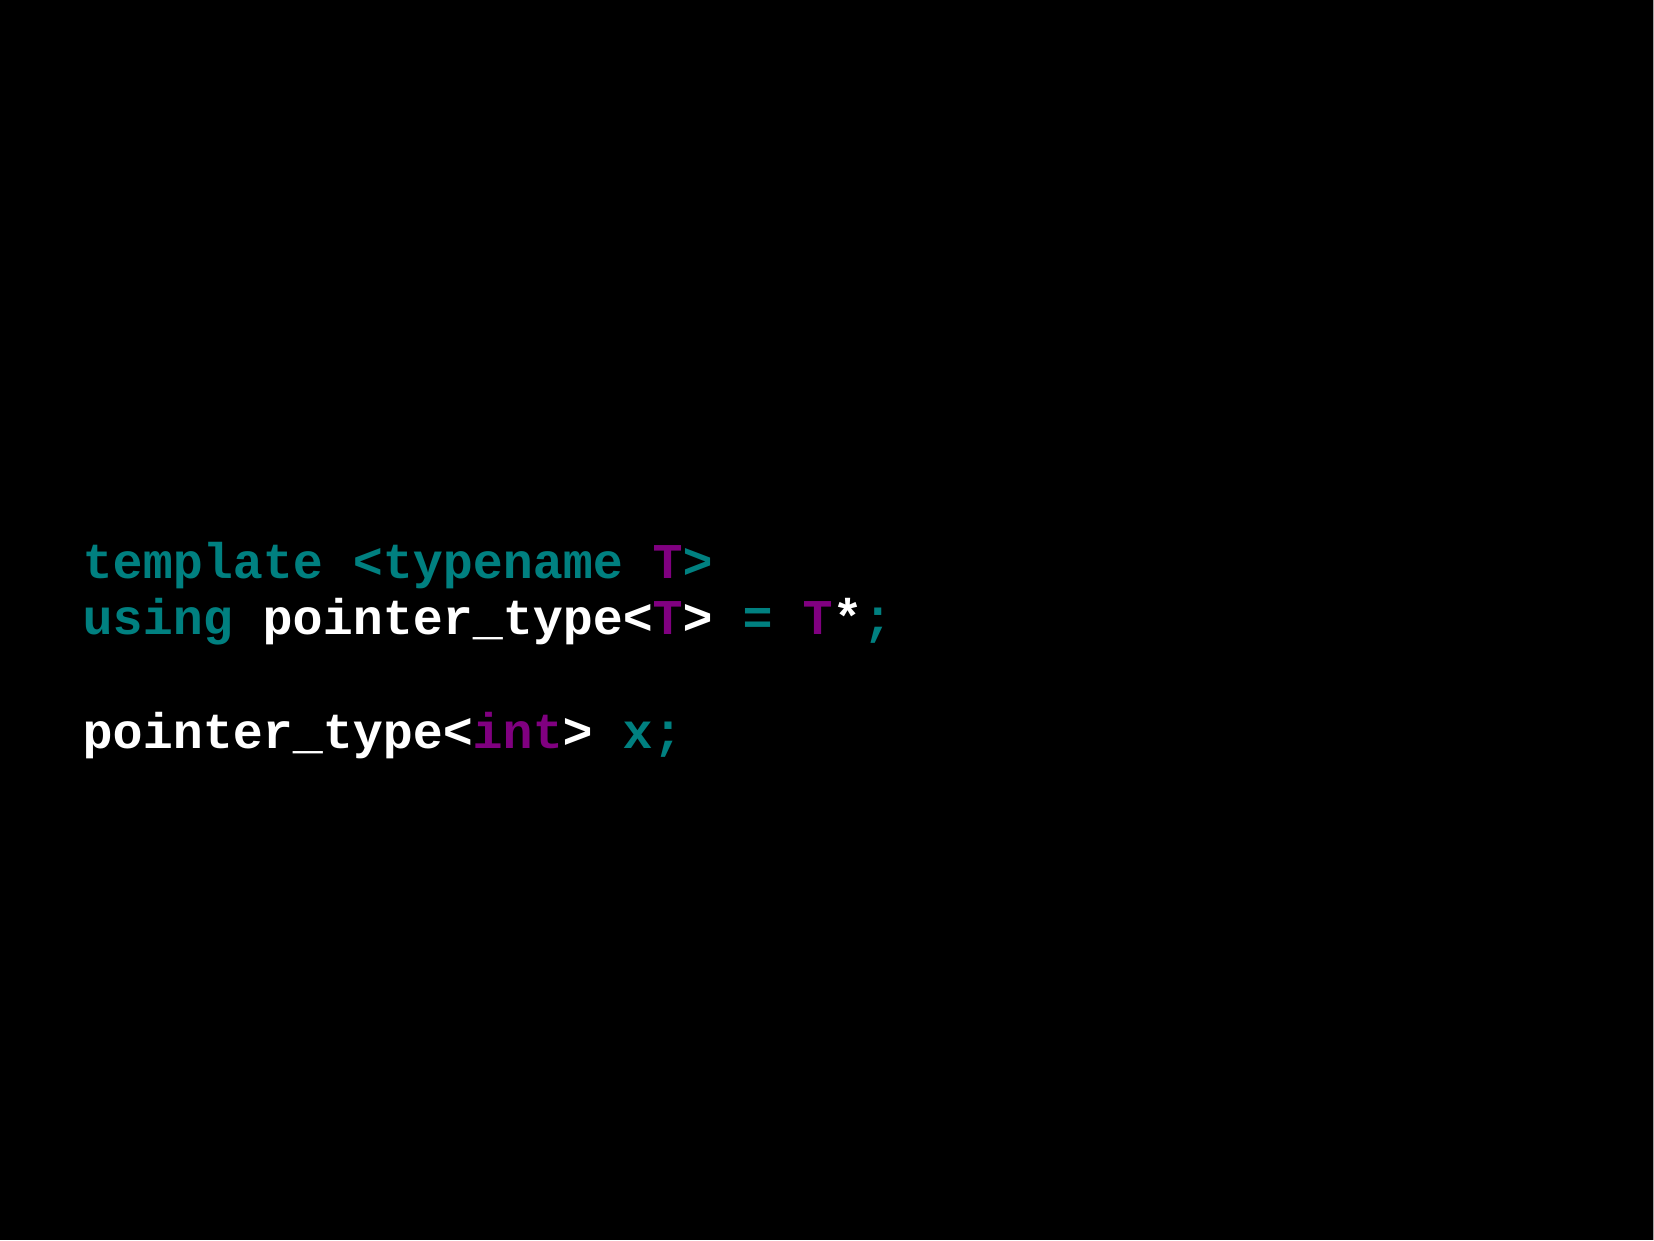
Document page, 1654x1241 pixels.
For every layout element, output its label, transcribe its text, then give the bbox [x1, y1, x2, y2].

subtitle template <typename T> using pointer_type<T> = T*; pointer_type<int> x; [82, 290, 1571, 1010]
